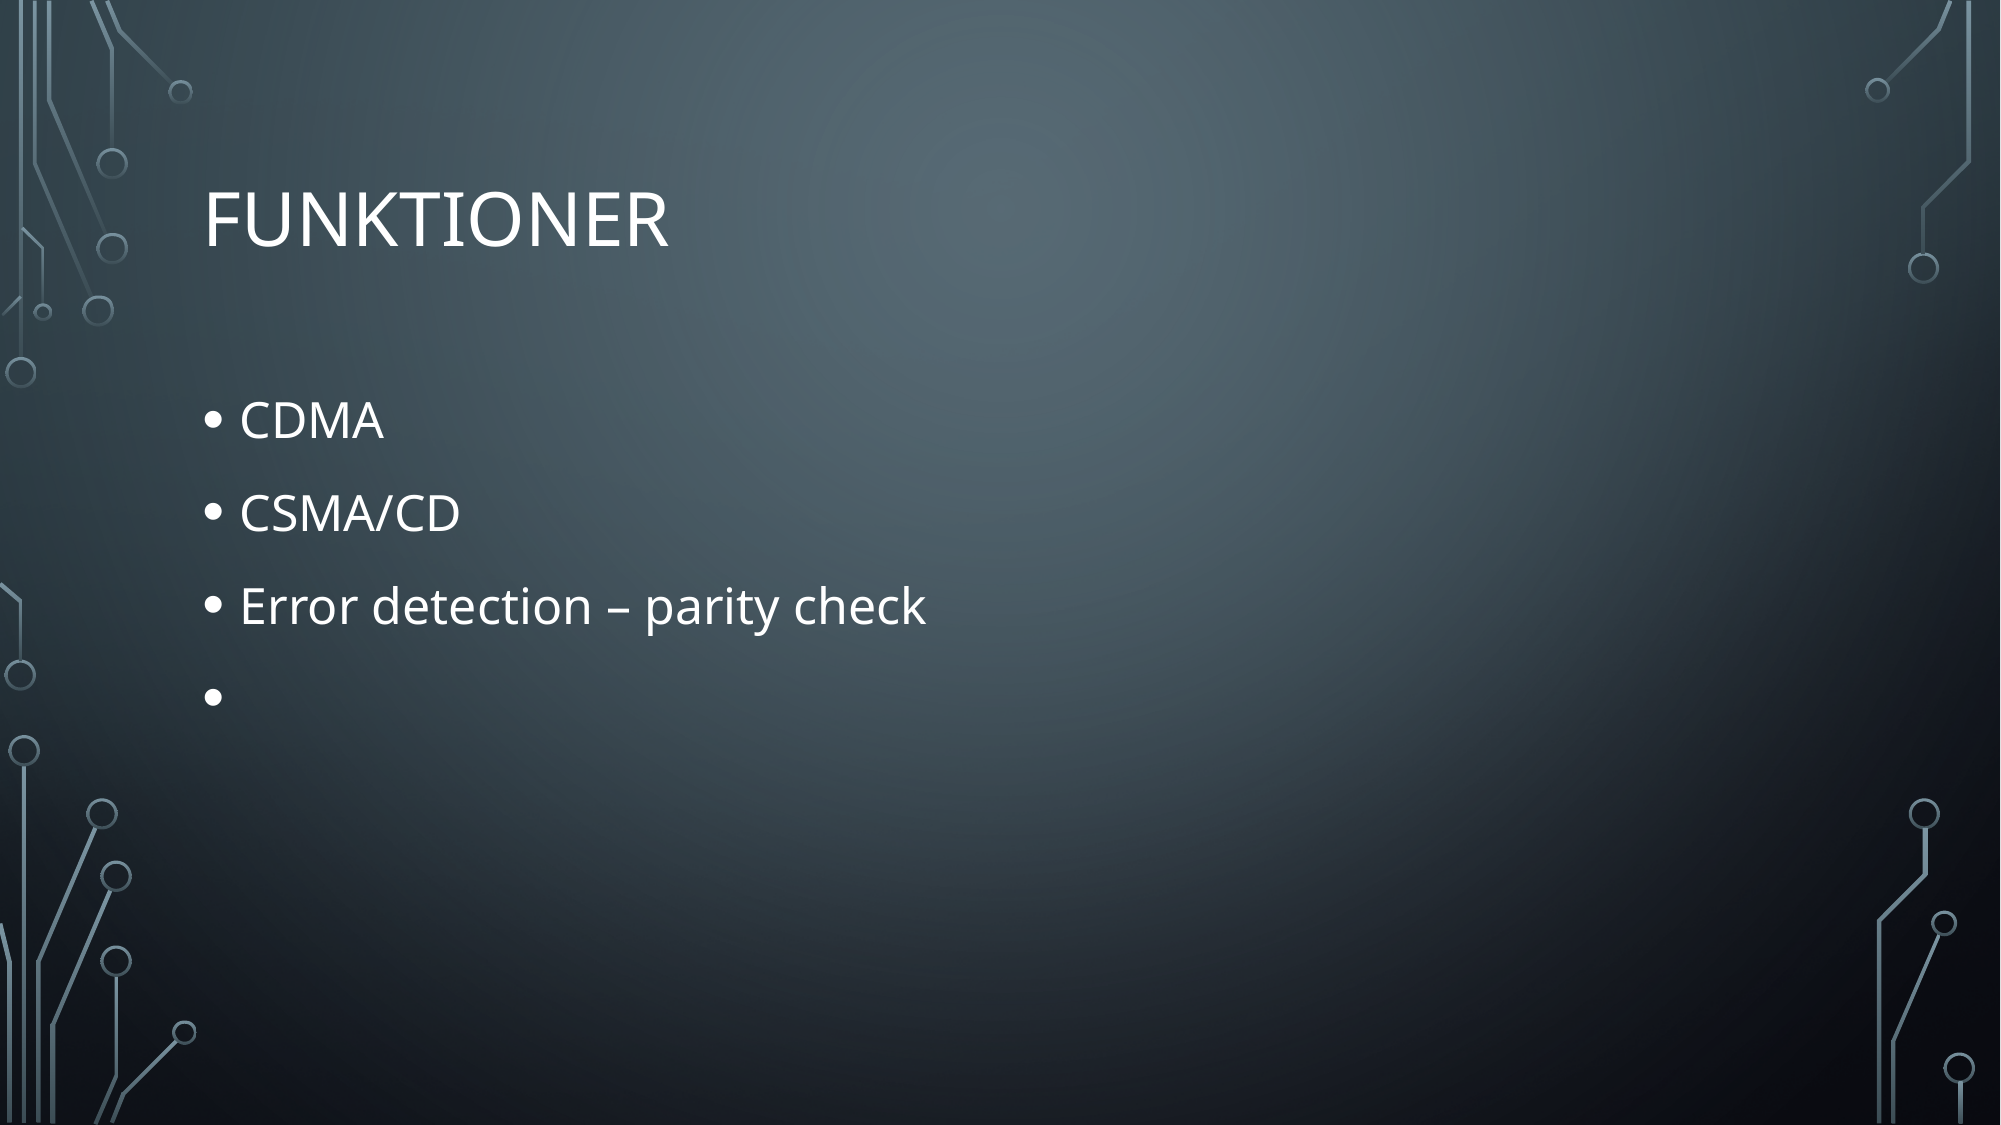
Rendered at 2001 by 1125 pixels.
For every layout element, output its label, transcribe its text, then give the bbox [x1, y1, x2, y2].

list CDMA CSMA/CD Error detection – parity check [187, 369, 1813, 951]
title Funktioner [187, 101, 1813, 344]
